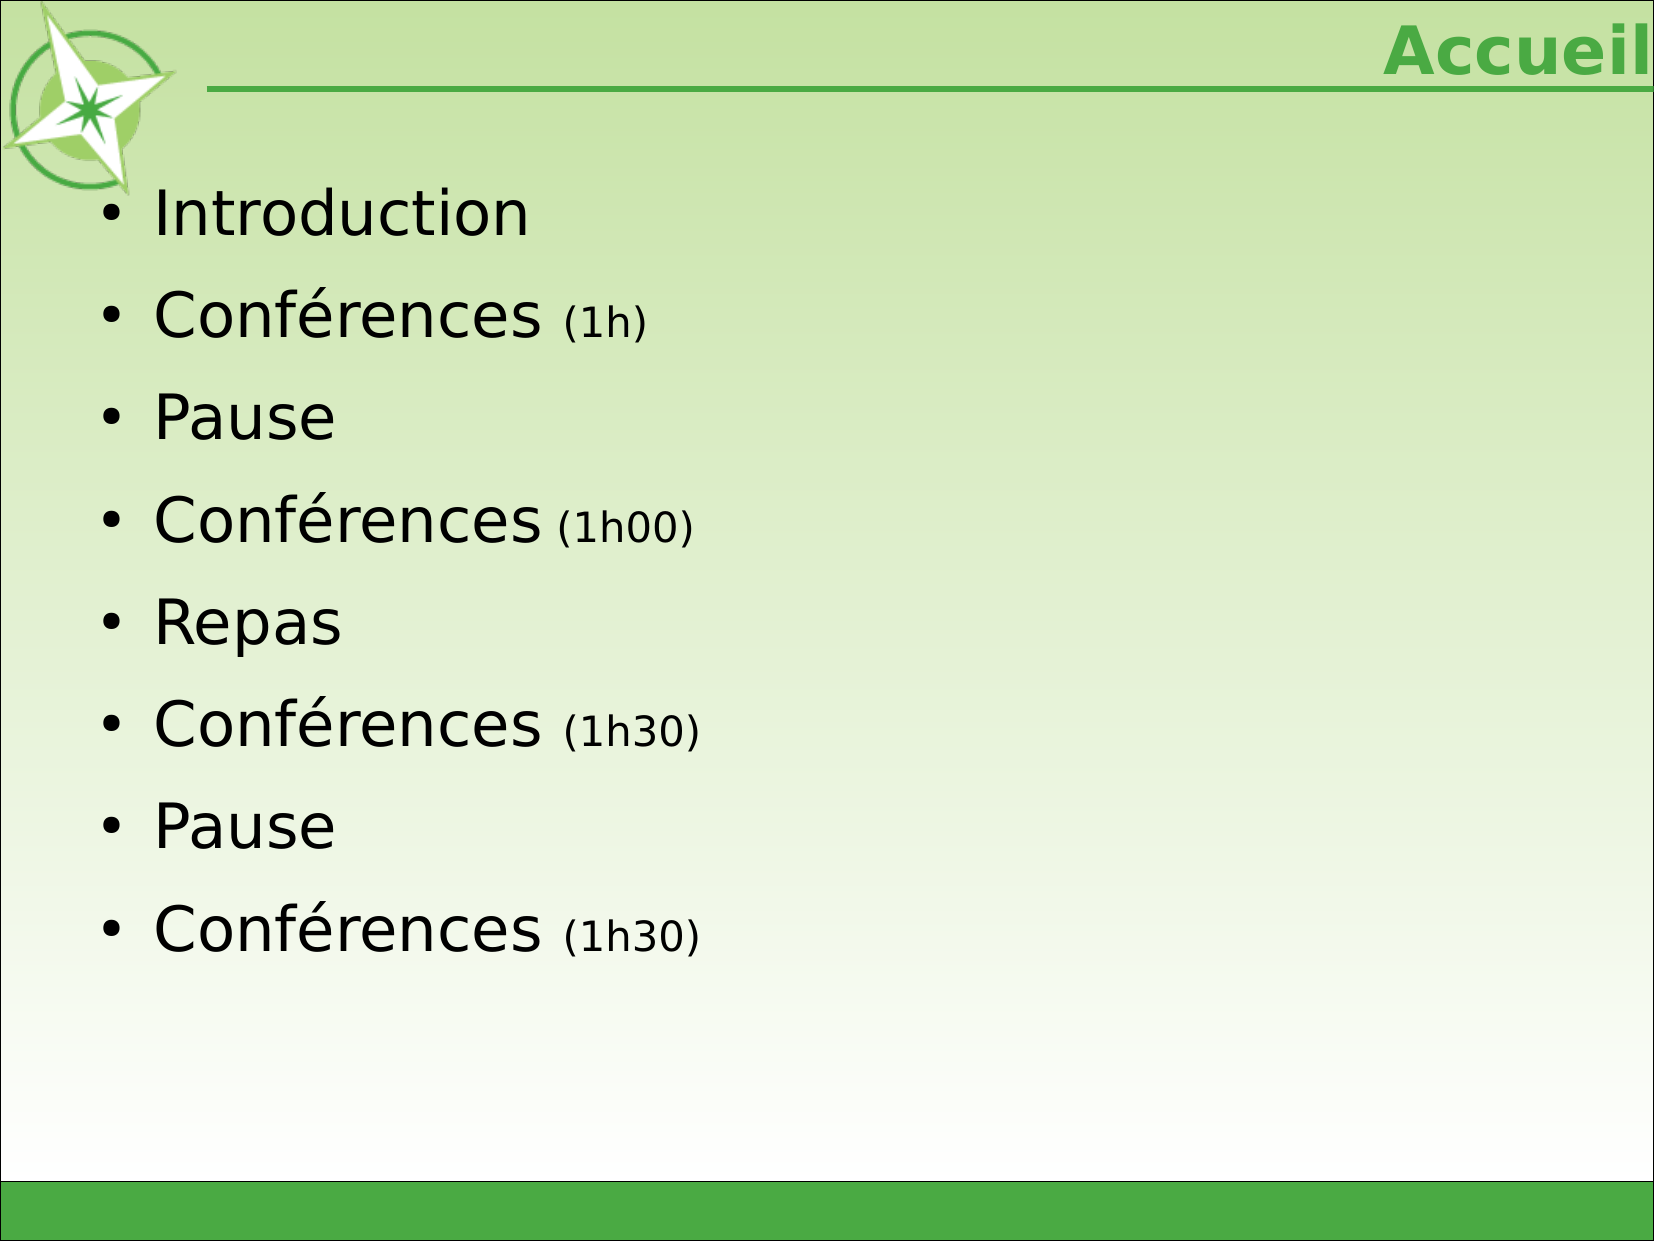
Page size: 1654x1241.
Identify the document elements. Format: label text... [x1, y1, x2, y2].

title Accueil [165, 2, 1654, 101]
picture [2, 0, 178, 197]
list Introduction Conférences (1h) Pause Conférences (1h00) Repas Conférences (1h30) Pause Conférences (1h30) [82, 177, 1571, 1109]
